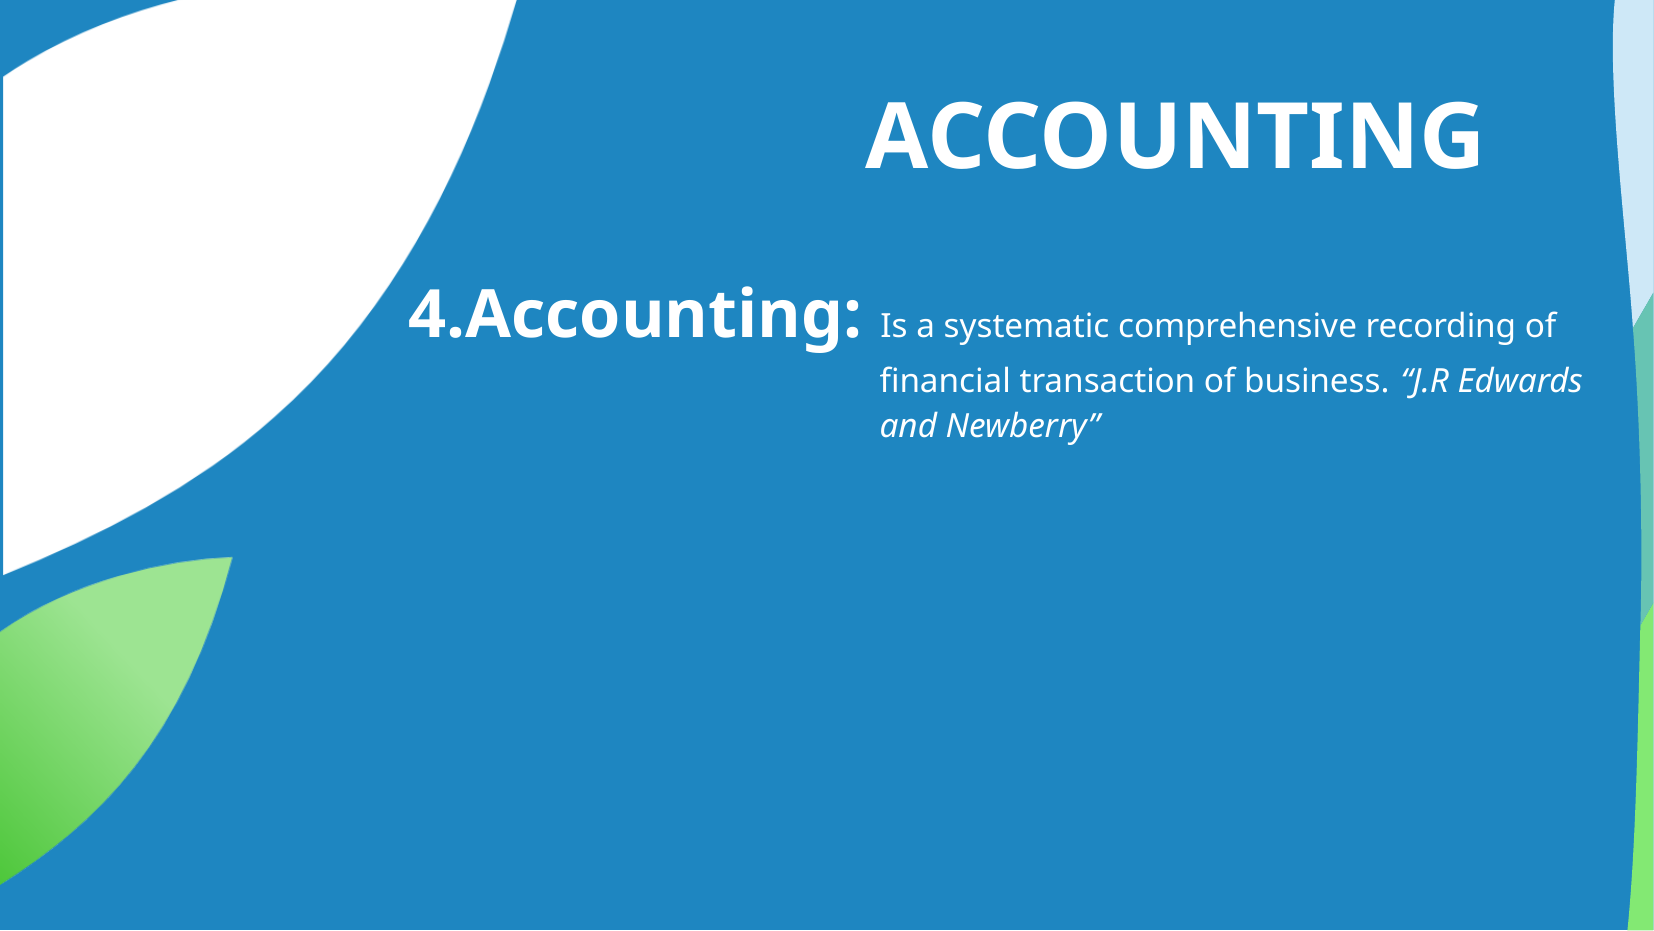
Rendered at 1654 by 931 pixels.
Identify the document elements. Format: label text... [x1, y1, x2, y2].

picture [0, 0, 517, 885]
list 4.Accounting: Is a systematic comprehensive recording of financial transaction of business. “J.R Edwards and Newberry” [337, 265, 1584, 827]
title ACCOUNTING [375, 59, 1622, 207]
